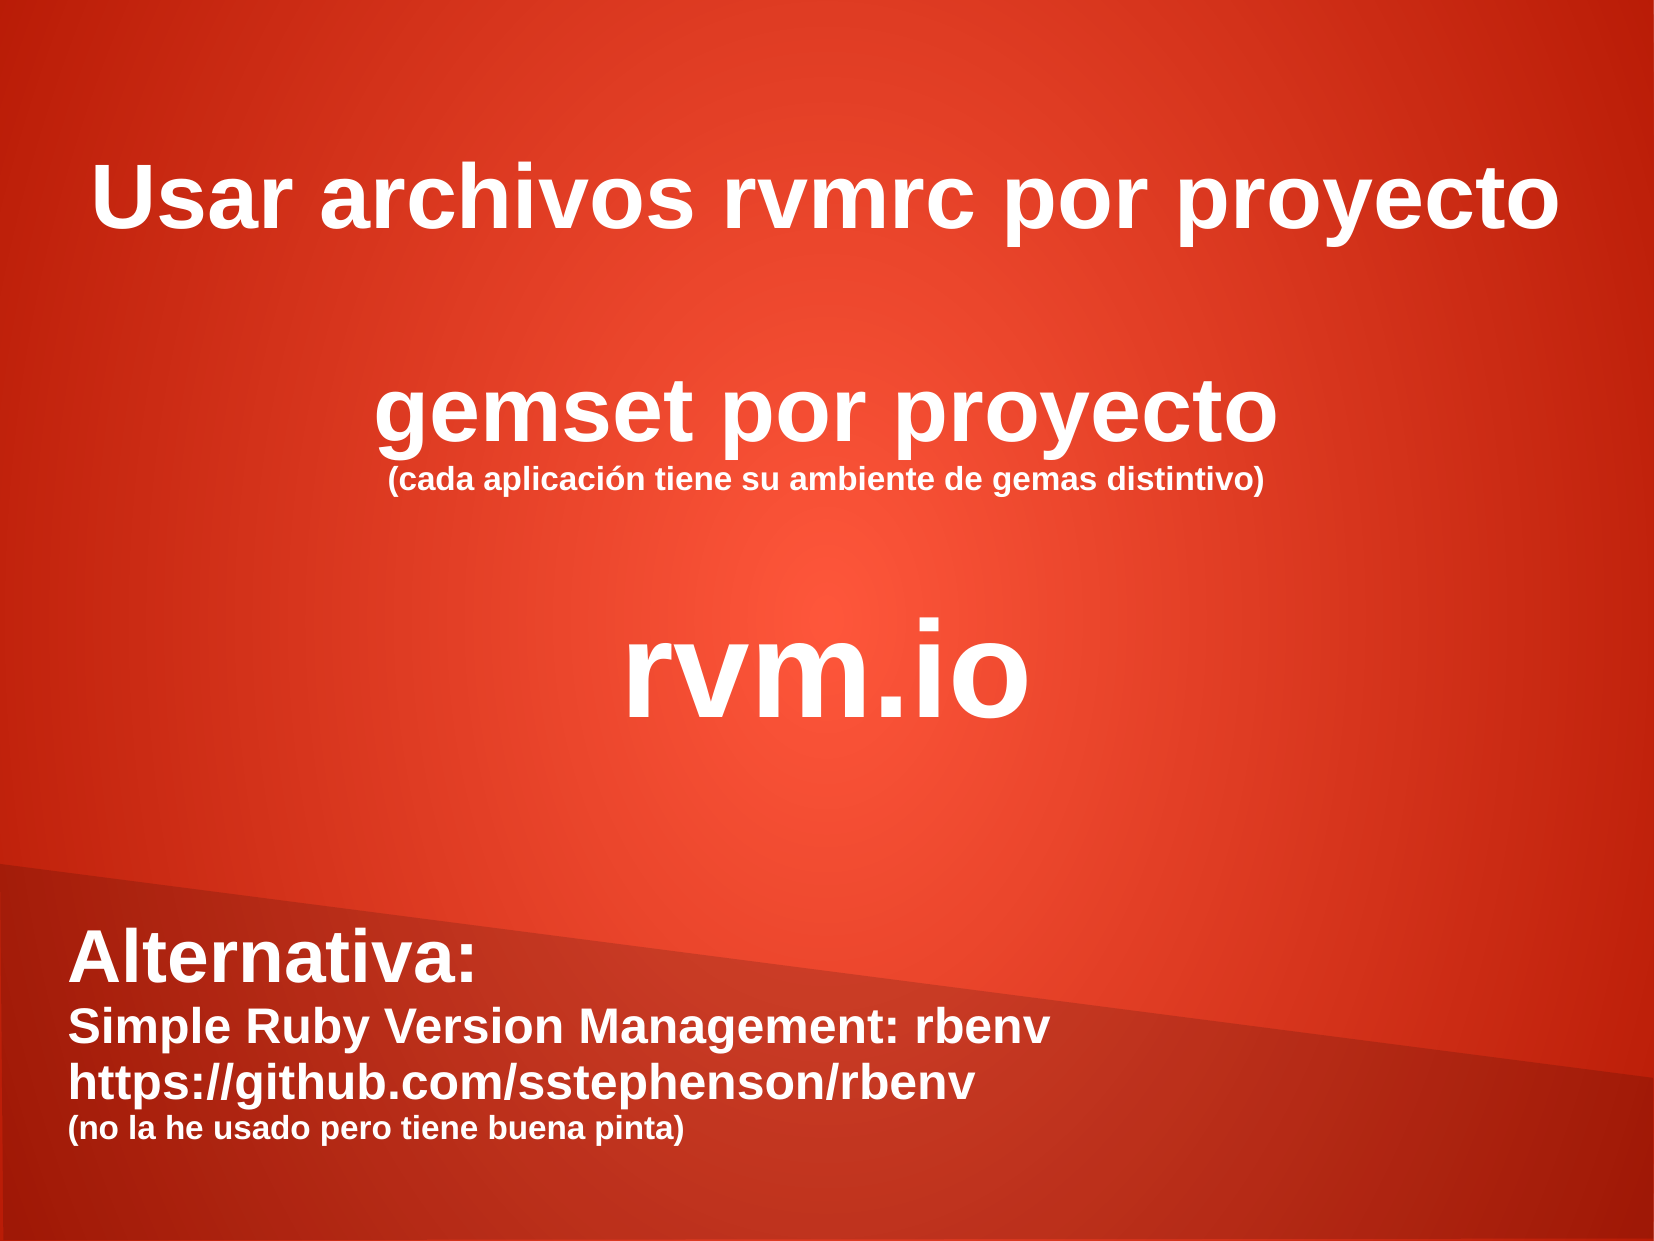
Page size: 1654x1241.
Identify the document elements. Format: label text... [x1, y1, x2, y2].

text_box Alternativa: Simple Ruby Version Management: rbenv https://github.com/sstephenson/rbenv (no la he usado pero tiene buena pinta) [67, 914, 1587, 1147]
text_box rvm.io [605, 593, 1048, 748]
text_box Usar archivos rvmrc por proyecto [67, 133, 1587, 260]
text_box gemset por proyecto (cada aplicación tiene su ambiente de gemas distintivo) [67, 358, 1587, 498]
